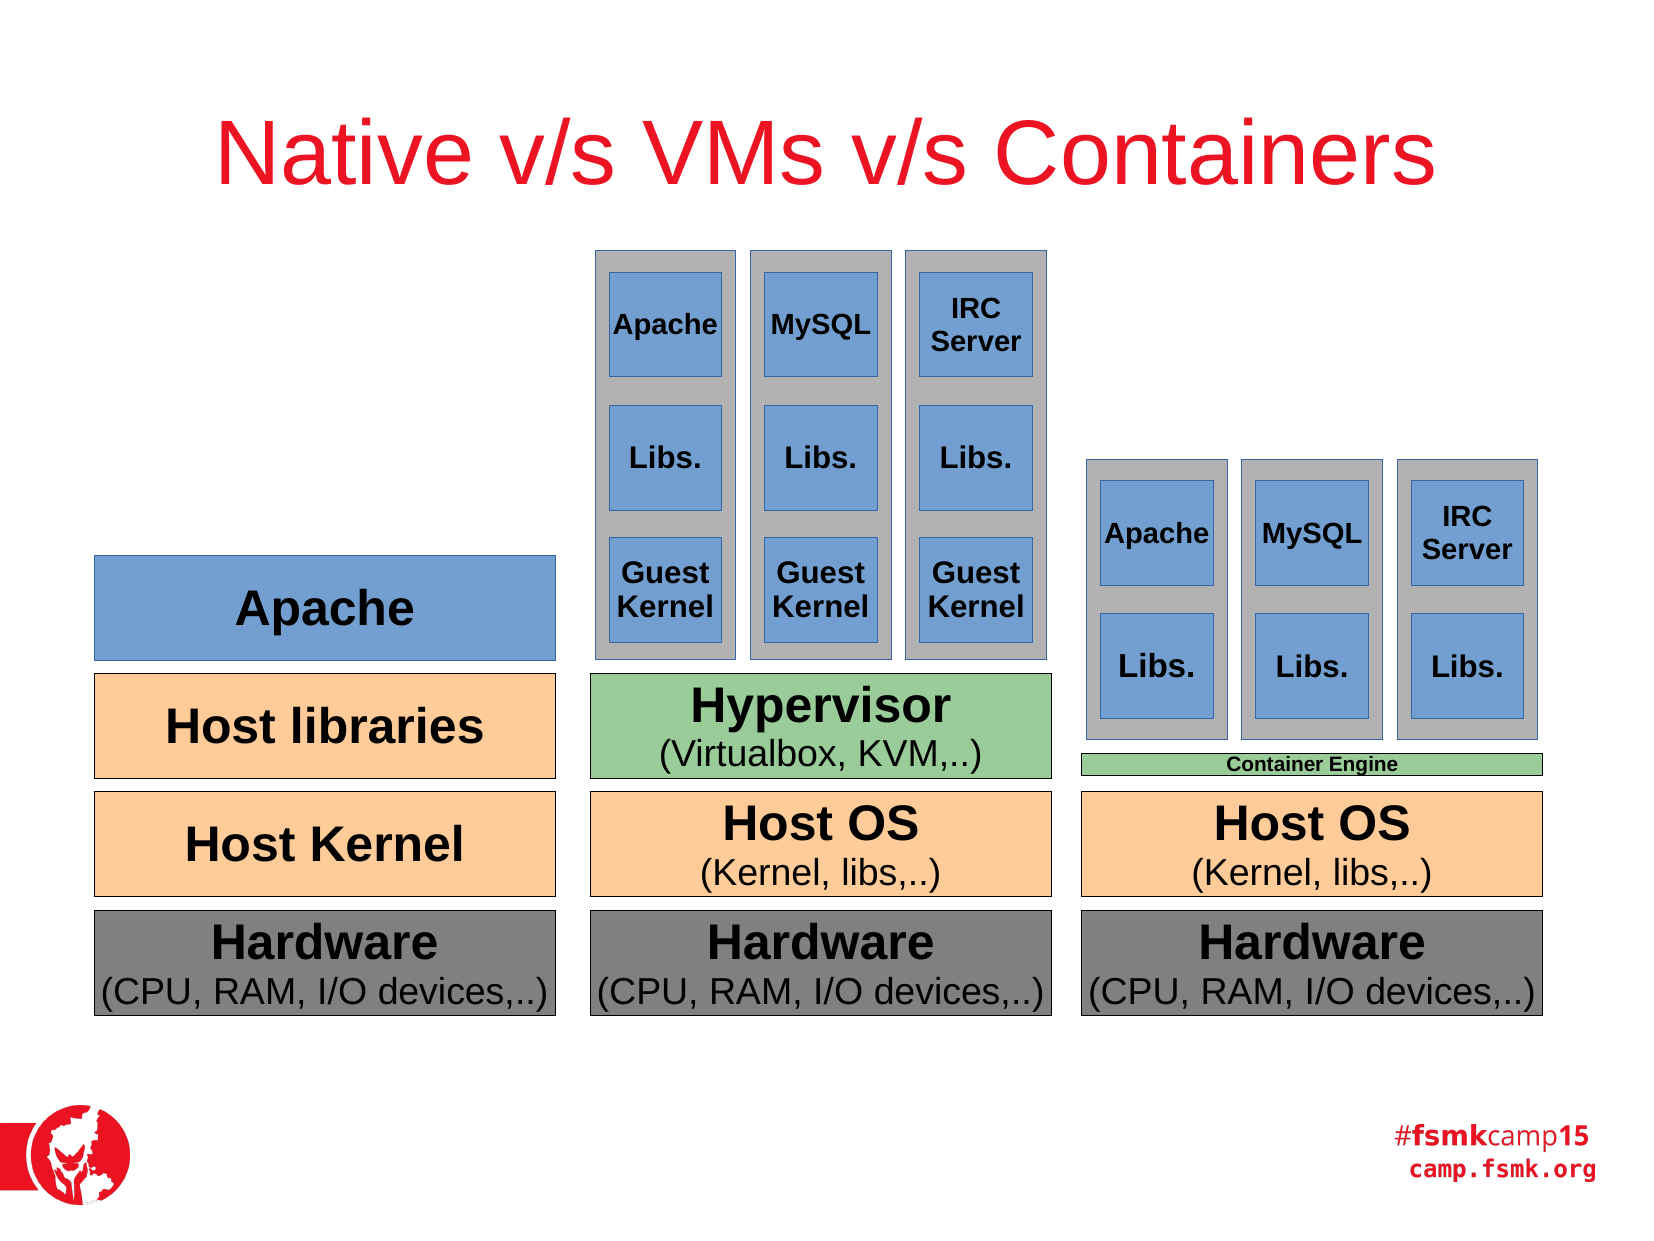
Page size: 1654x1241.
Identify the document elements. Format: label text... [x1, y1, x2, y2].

text_box Hardware (CPU, RAM, I/O devices,..) [1081, 910, 1543, 1016]
text_box Apache [94, 555, 556, 661]
text_box IRC Server [1411, 480, 1524, 586]
text_box [1241, 459, 1383, 740]
text_box [1086, 459, 1228, 740]
text_box Libs. [764, 405, 878, 511]
text_box Guest Kernel [764, 537, 878, 643]
text_box Guest Kernel [919, 537, 1033, 643]
text_box Host OS (Kernel, libs,..) [590, 791, 1052, 897]
text_box Libs. [1411, 613, 1524, 719]
text_box Hardware (CPU, RAM, I/O devices,..) [590, 910, 1052, 1016]
text_box [750, 250, 892, 660]
picture [0, 1105, 130, 1205]
picture [1394, 1124, 1595, 1182]
text_box MySQL [764, 272, 878, 377]
text_box Hypervisor (Virtualbox, KVM,..) [590, 673, 1052, 779]
text_box Guest Kernel [609, 537, 722, 643]
text_box Container Engine [1081, 753, 1543, 776]
text_box [595, 250, 736, 660]
text_box Host OS (Kernel, libs,..) [1081, 791, 1543, 897]
text_box Libs. [1255, 613, 1369, 719]
text_box Hardware (CPU, RAM, I/O devices,..) [94, 910, 556, 1016]
text_box Host Kernel [94, 791, 556, 897]
text_box Apache [1100, 480, 1214, 586]
text_box Host libraries [94, 673, 556, 779]
title Native v/s VMs v/s Containers [82, 49, 1571, 257]
text_box MySQL [1255, 480, 1369, 586]
text_box Libs. [1100, 613, 1214, 719]
text_box IRC Server [919, 272, 1033, 377]
text_box Libs. [609, 405, 722, 511]
text_box [1397, 459, 1538, 740]
text_box Apache [609, 272, 722, 377]
text_box [905, 250, 1047, 660]
text_box Libs. [919, 405, 1033, 511]
